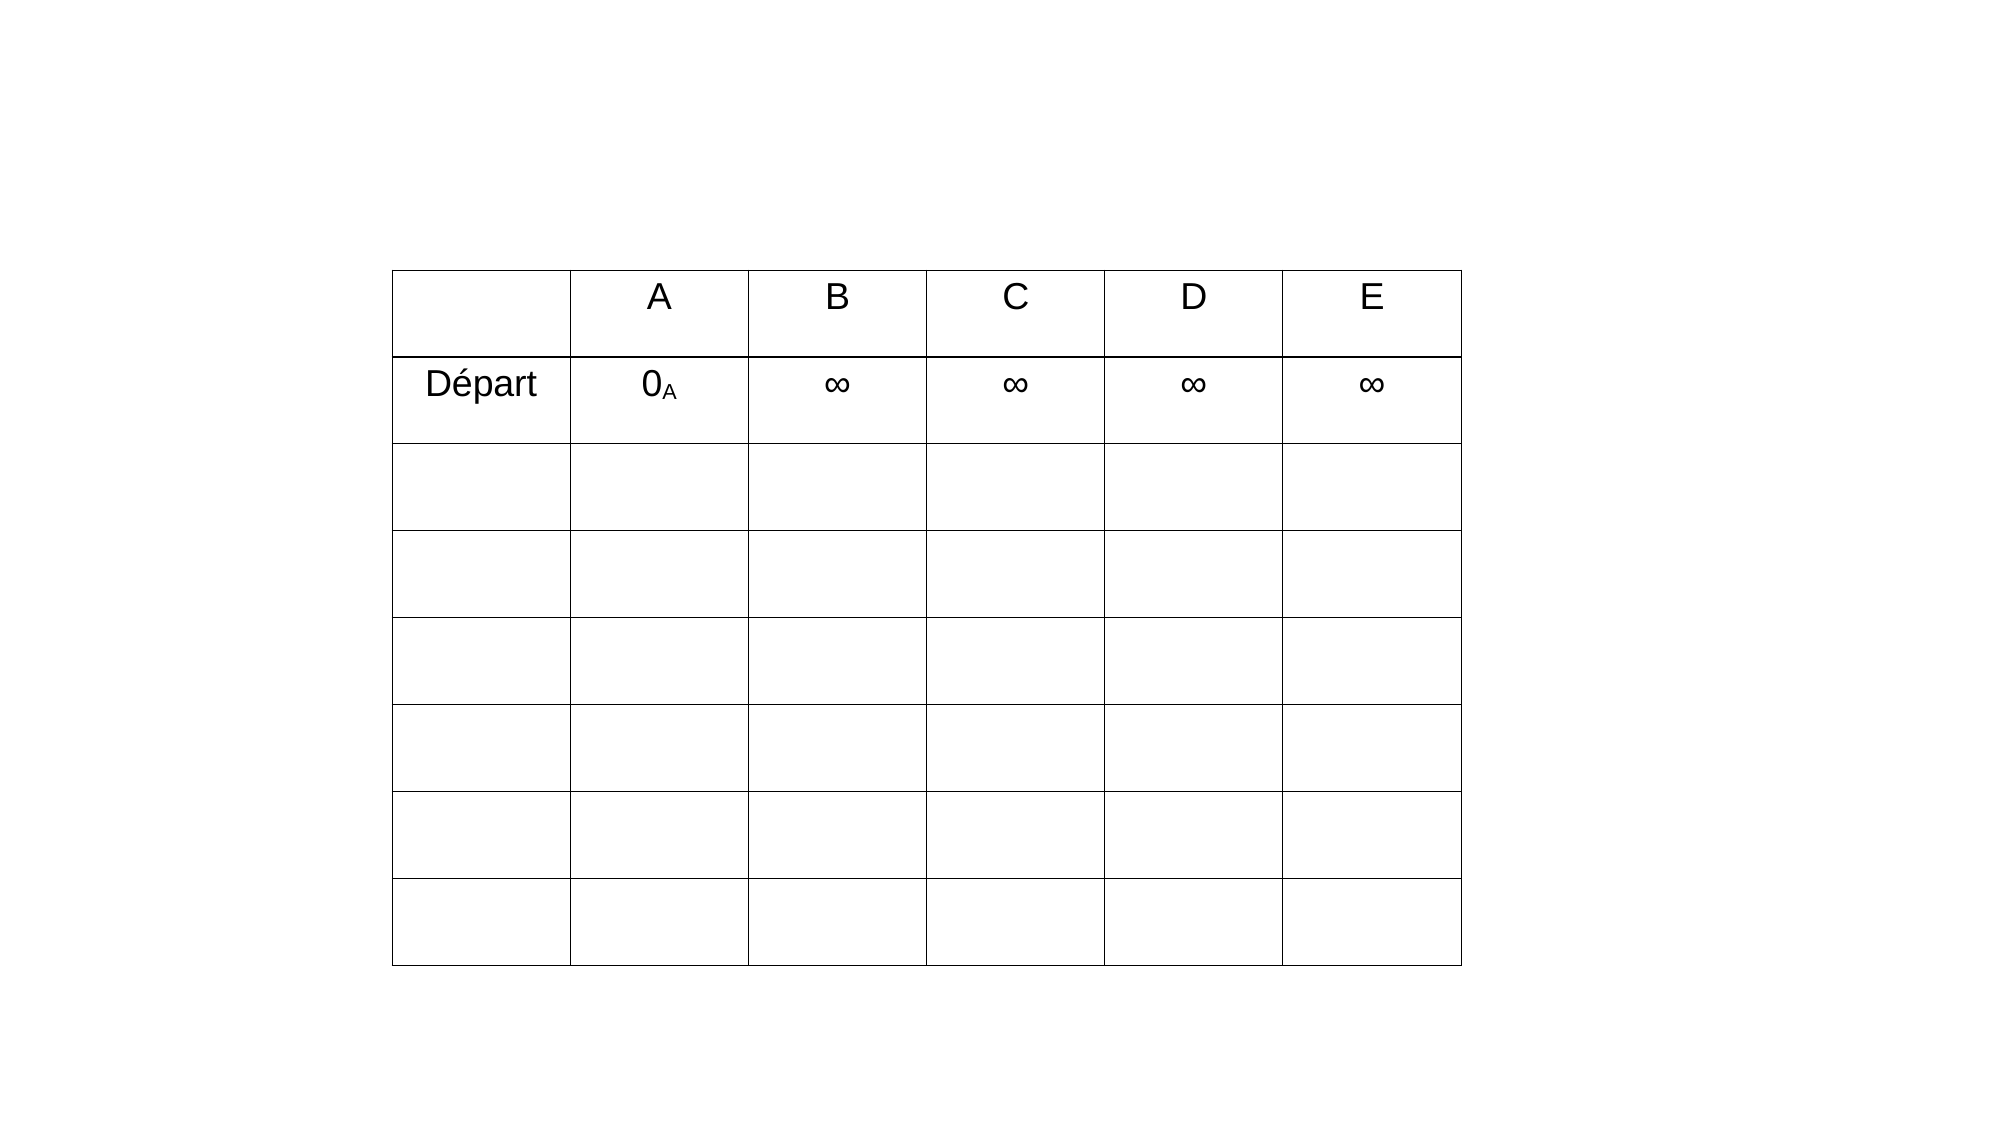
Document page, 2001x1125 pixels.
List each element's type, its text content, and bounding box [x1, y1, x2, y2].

table_header E [1283, 271, 1461, 356]
table_cell ∞ [1105, 358, 1282, 443]
table_cell [1283, 879, 1461, 965]
table_cell [1105, 444, 1282, 530]
table_cell [1105, 705, 1282, 791]
table_cell [571, 792, 748, 878]
table_cell 0A [571, 358, 748, 443]
table_cell [571, 618, 748, 704]
table_cell [1283, 618, 1461, 704]
table_cell [393, 792, 570, 878]
table_cell ∞ [1283, 358, 1461, 443]
table_cell [393, 618, 570, 704]
table_header [393, 271, 570, 356]
table_cell [1105, 531, 1282, 617]
table_cell [927, 879, 1104, 965]
table_cell [927, 705, 1104, 791]
table_cell [927, 618, 1104, 704]
table_cell [927, 531, 1104, 617]
table_cell [749, 618, 926, 704]
table_cell [1283, 444, 1461, 530]
table_cell [393, 444, 570, 530]
table_cell ∞ [749, 358, 926, 443]
table_cell [393, 531, 570, 617]
table_cell [1283, 792, 1461, 878]
table_cell [571, 531, 748, 617]
table_header D [1105, 271, 1282, 356]
table_header B [749, 271, 926, 356]
table_cell [749, 792, 926, 878]
table_cell [749, 705, 926, 791]
table_cell [571, 444, 748, 530]
table_cell [749, 531, 926, 617]
table_cell [571, 705, 748, 791]
table_cell Départ [393, 358, 570, 443]
table_cell [749, 879, 926, 965]
table_cell [393, 879, 570, 965]
table_cell [1283, 531, 1461, 617]
table_cell [749, 444, 926, 530]
table_cell [1105, 618, 1282, 704]
table_header A [571, 271, 748, 356]
table_header C [927, 271, 1104, 356]
table_cell [1283, 705, 1461, 791]
table_cell [571, 879, 748, 965]
table_cell [927, 444, 1104, 530]
table_cell [927, 792, 1104, 878]
table_cell [393, 705, 570, 791]
table_cell [1105, 792, 1282, 878]
table_cell ∞ [927, 358, 1104, 443]
table_cell [1105, 879, 1282, 965]
